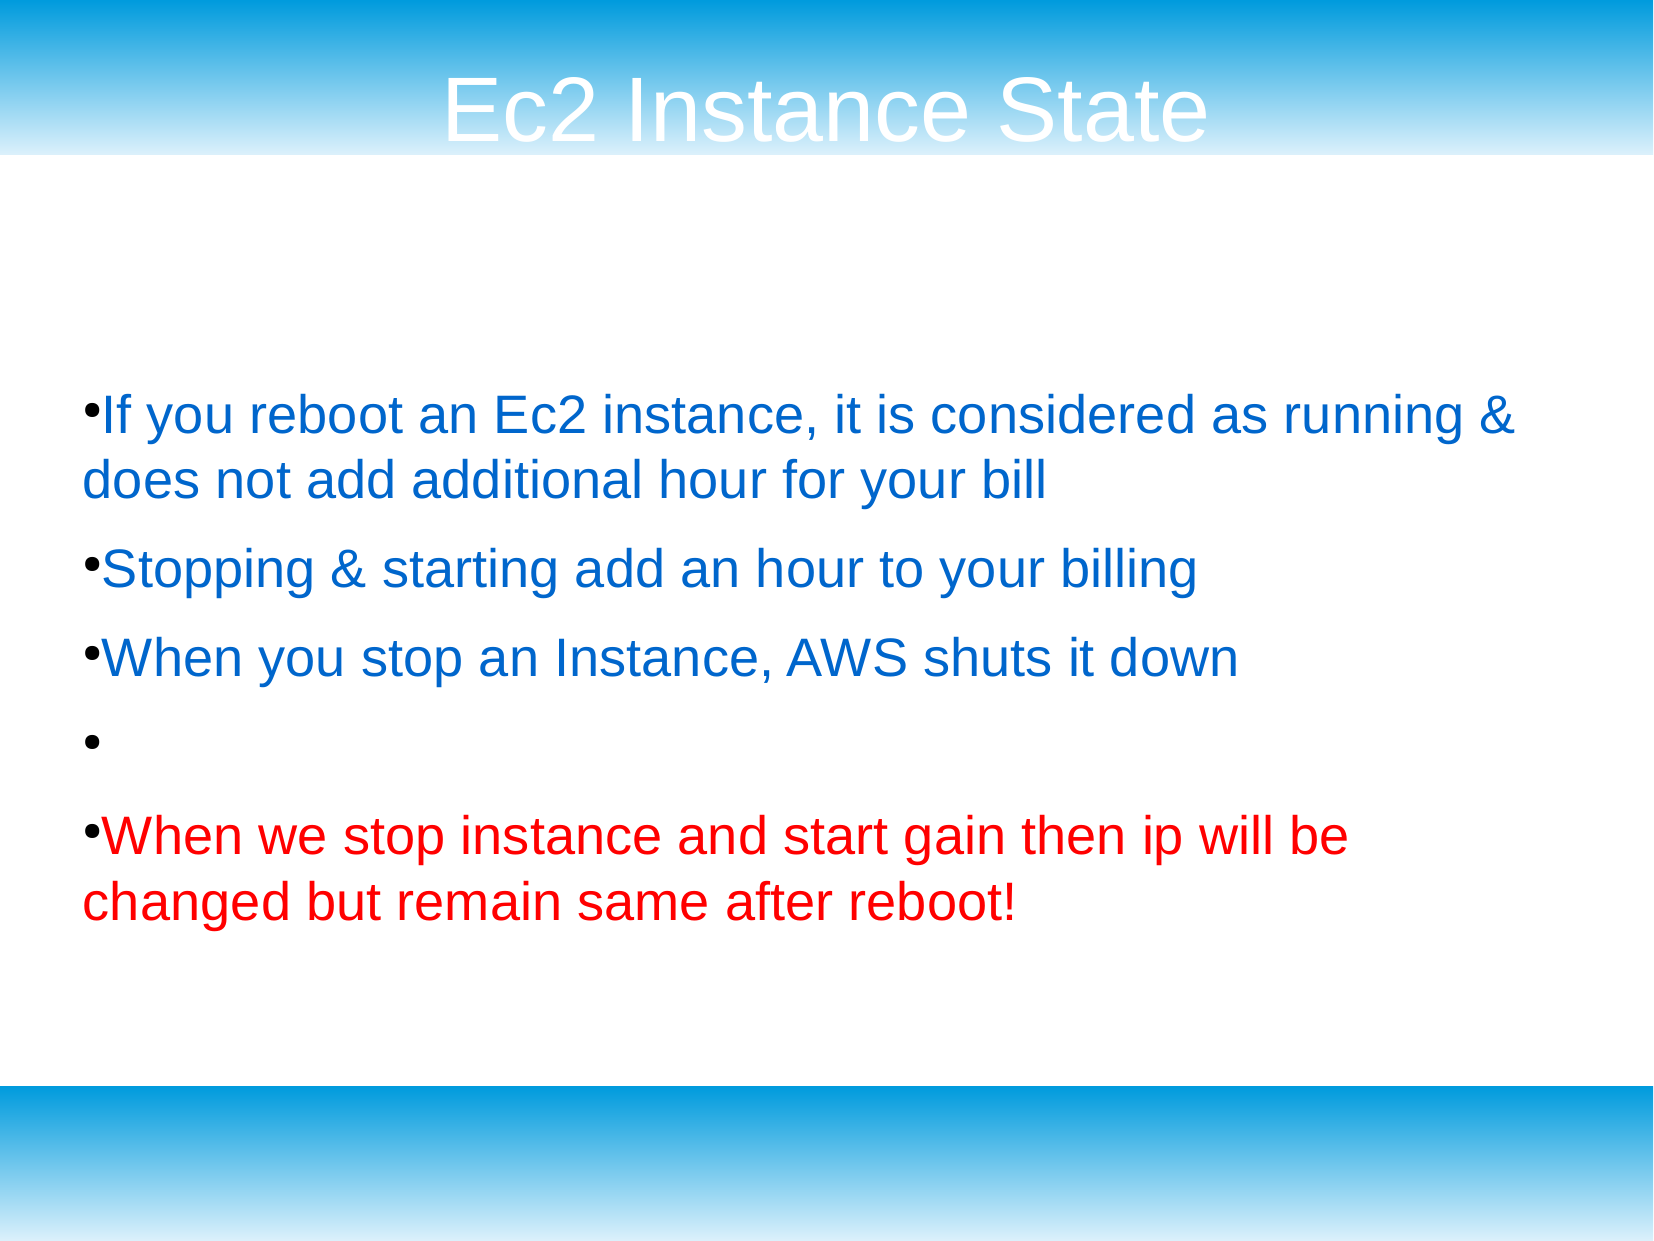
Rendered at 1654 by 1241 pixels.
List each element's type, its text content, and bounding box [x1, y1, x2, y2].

list If you reboot an Ec2 instance, it is considered as running & does not add additional hour for your bill Stopping & starting add an hour to your billing When you stop an Instance, AWS shuts it down When we stop instance and start gain then ip will be changed but remain same after reboot! [82, 290, 1571, 1010]
title Ec2 Instance State [82, 49, 1571, 155]
